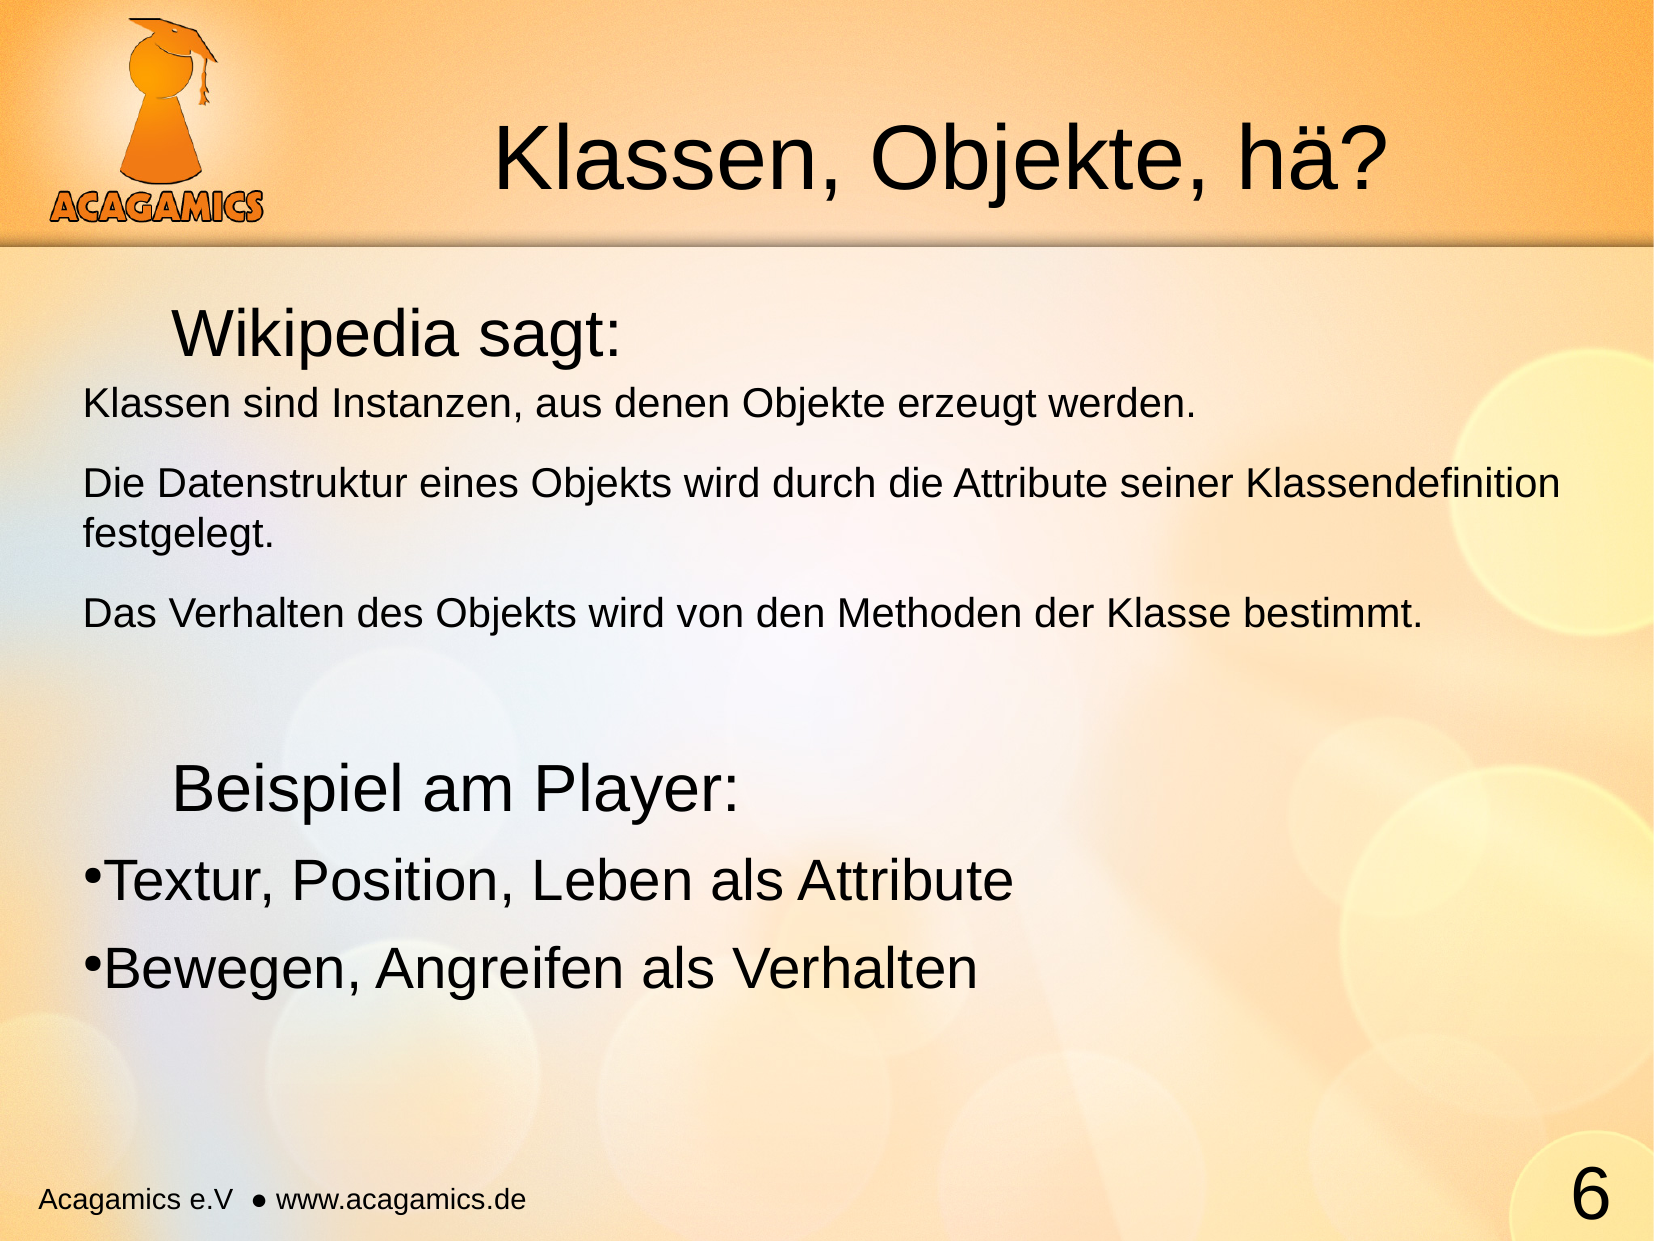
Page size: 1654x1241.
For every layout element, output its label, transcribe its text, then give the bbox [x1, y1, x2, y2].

list Wikipedia sagt: Klassen sind Instanzen, aus denen Objekte erzeugt werden. Die Datenstruktur eines Objekts wird durch die Attribute seiner Klassendefinition festgelegt. Das Verhalten des Objekts wird von den Methoden der Klasse bestimmt. Beispiel am Player: Textur, Position, Leben als Attribute Bewegen, Angreifen als Verhalten [82, 290, 1571, 1154]
text_box [1517, 1151, 1654, 1241]
title Klassen, Objekte, hä? [82, 49, 1571, 257]
